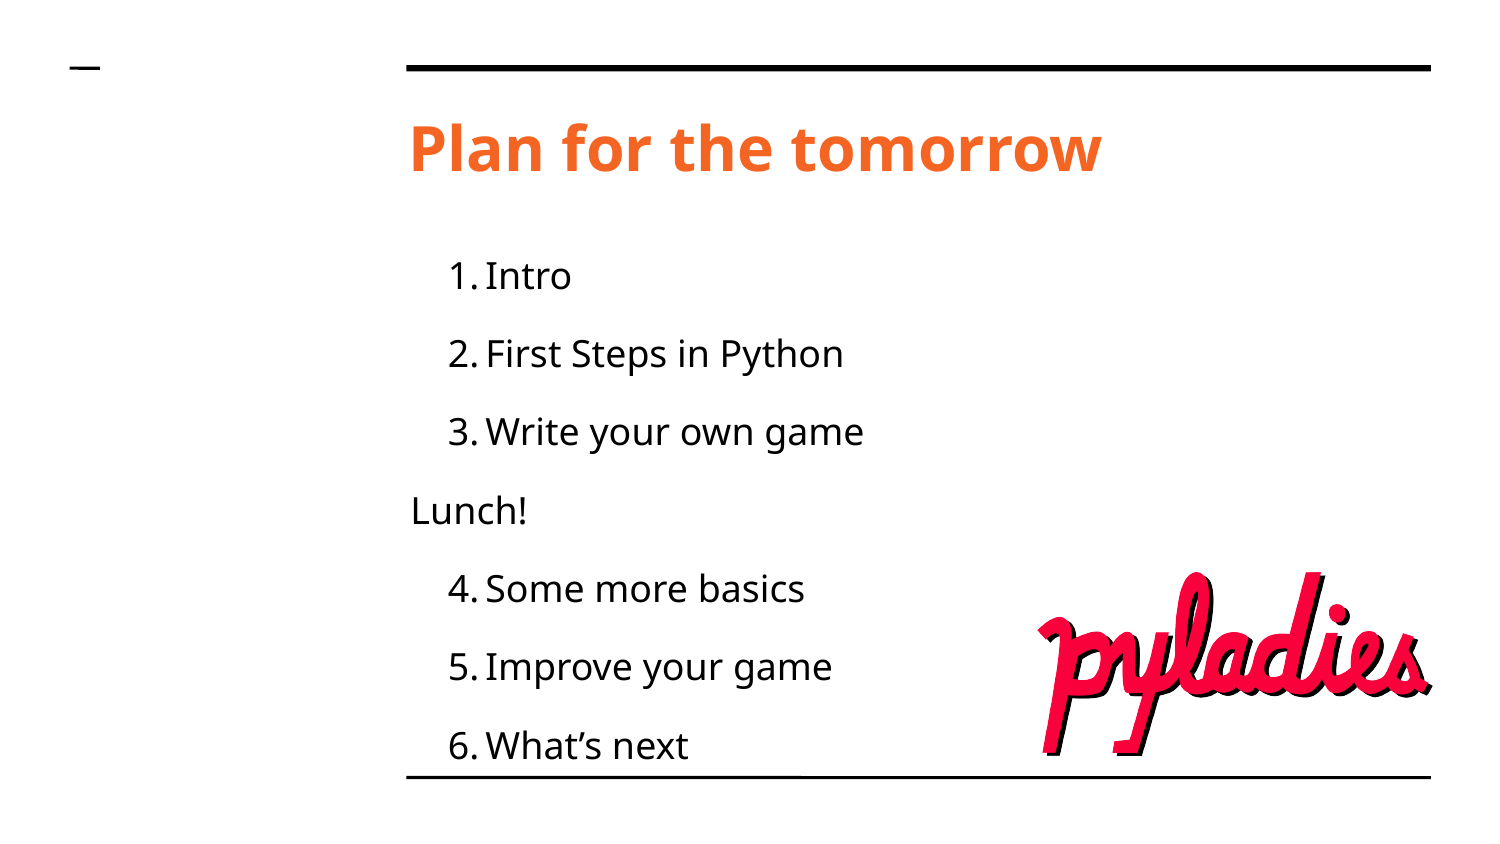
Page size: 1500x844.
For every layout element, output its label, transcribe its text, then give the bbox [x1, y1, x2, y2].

list Intro First Steps in Python Write your own game Lunch! Some more basics Improve your game What’s next [395, 236, 1433, 730]
picture [1037, 572, 1433, 756]
title Plan for the tomorrow [393, 94, 1431, 199]
